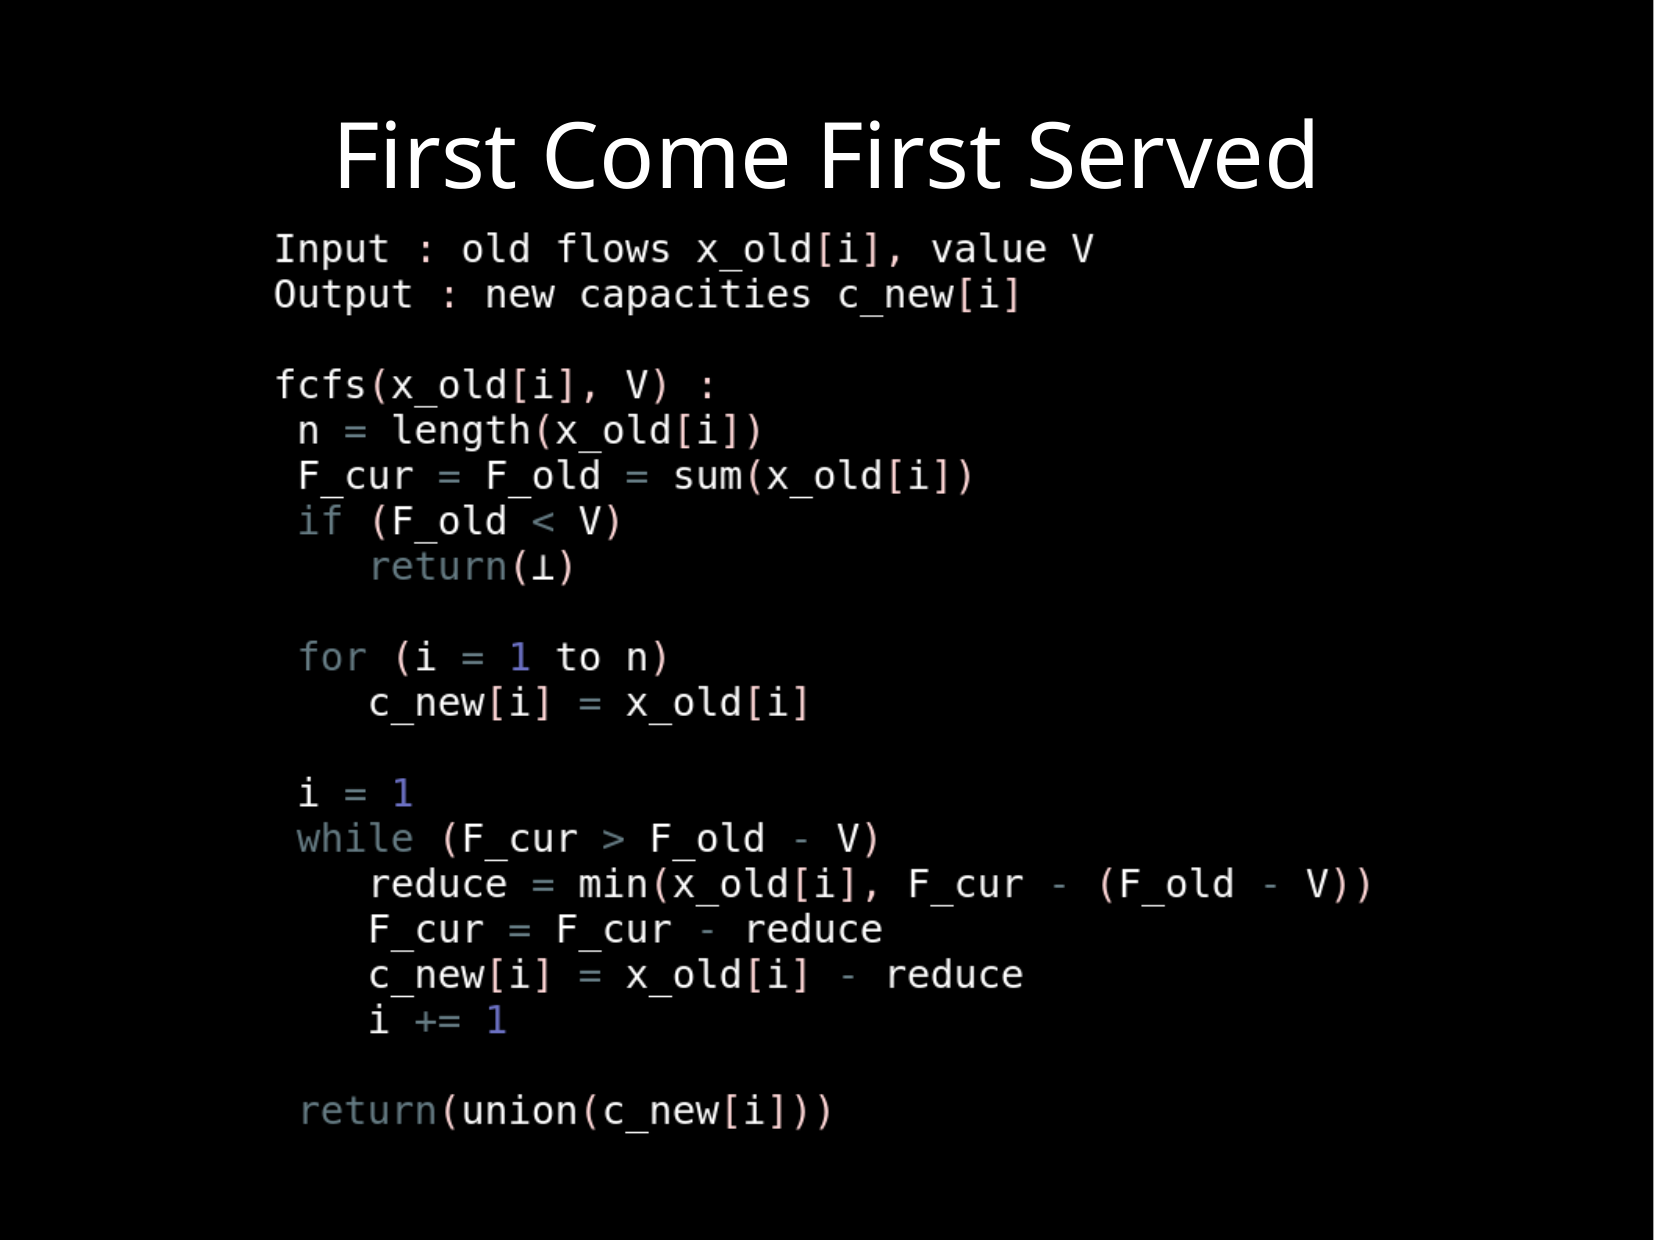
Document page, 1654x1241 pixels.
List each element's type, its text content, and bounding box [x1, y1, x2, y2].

picture [272, 228, 1381, 1143]
title First Come First Served [82, 49, 1571, 257]
